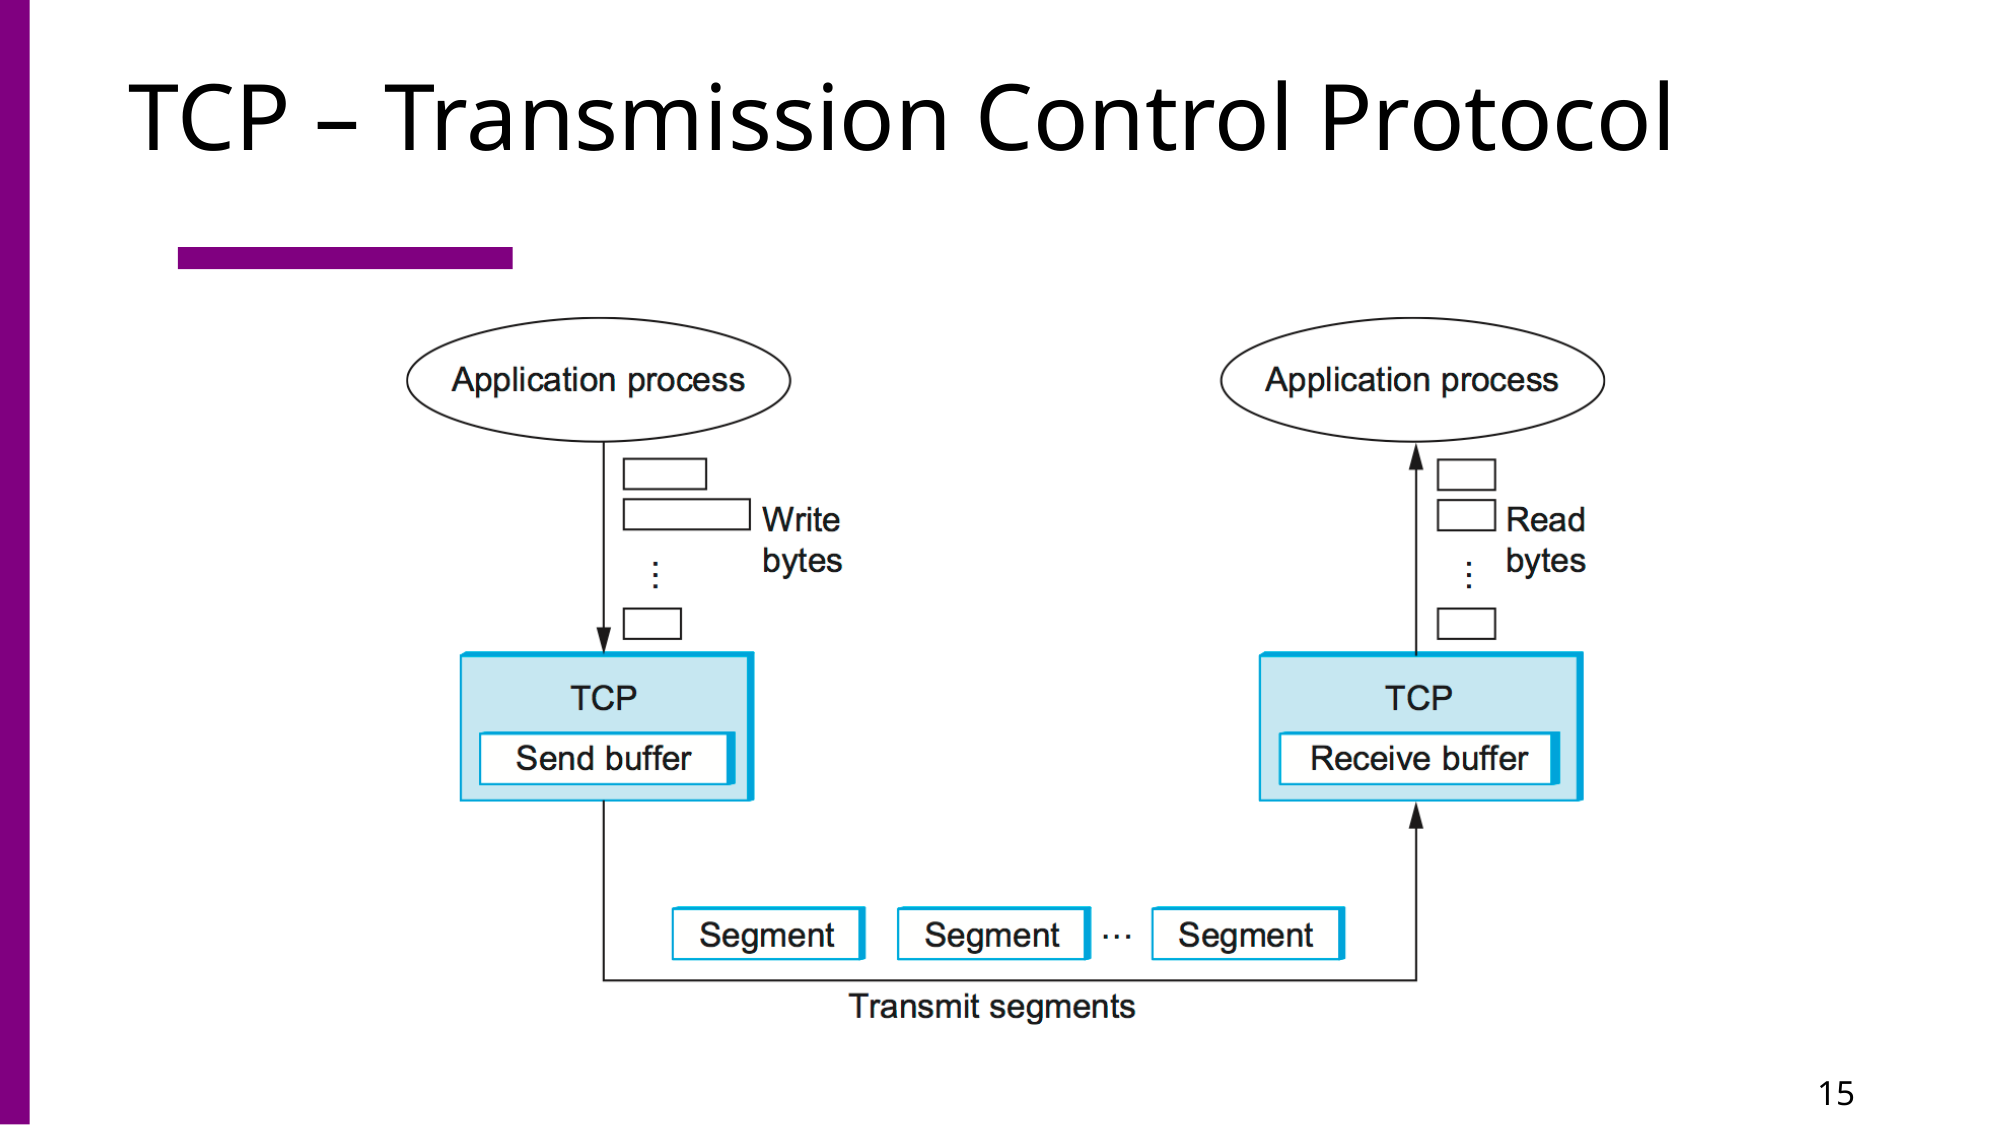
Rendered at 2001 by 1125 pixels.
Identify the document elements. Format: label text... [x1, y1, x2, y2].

title TCP – Transmission Control Protocol [77, 41, 1881, 187]
picture [406, 314, 1606, 1025]
